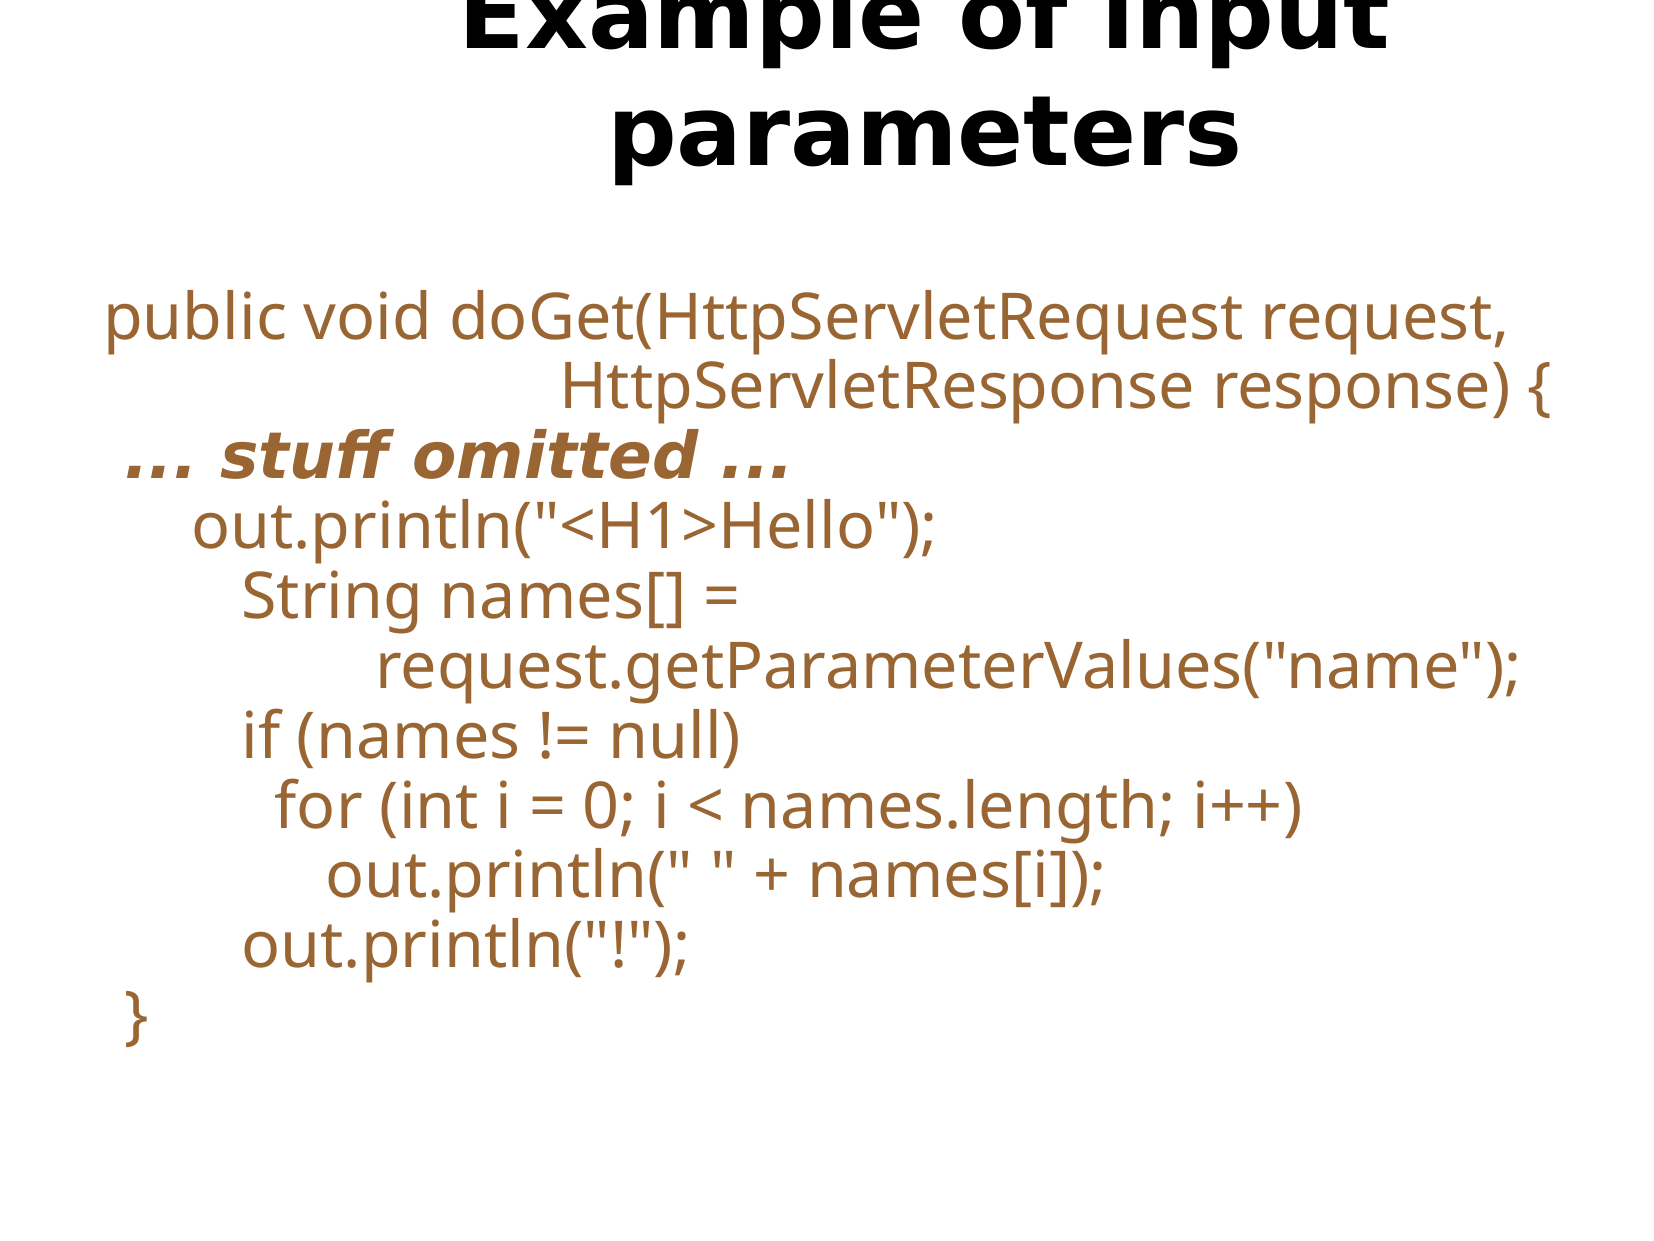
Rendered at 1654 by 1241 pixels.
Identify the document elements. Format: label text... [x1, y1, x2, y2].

list public void doGet(HttpServletRequest request, HttpServletResponse response) { ... stuff omitted ... out.println("<H1>Hello"); String names[] = request.getParameterValues("name"); if (names != null) for (int i = 0; i < names.length; i++) out.println(" " + names[i]); out.println("!"); } [55, 275, 1599, 1117]
title Example of input parameters [220, 41, 1630, 193]
